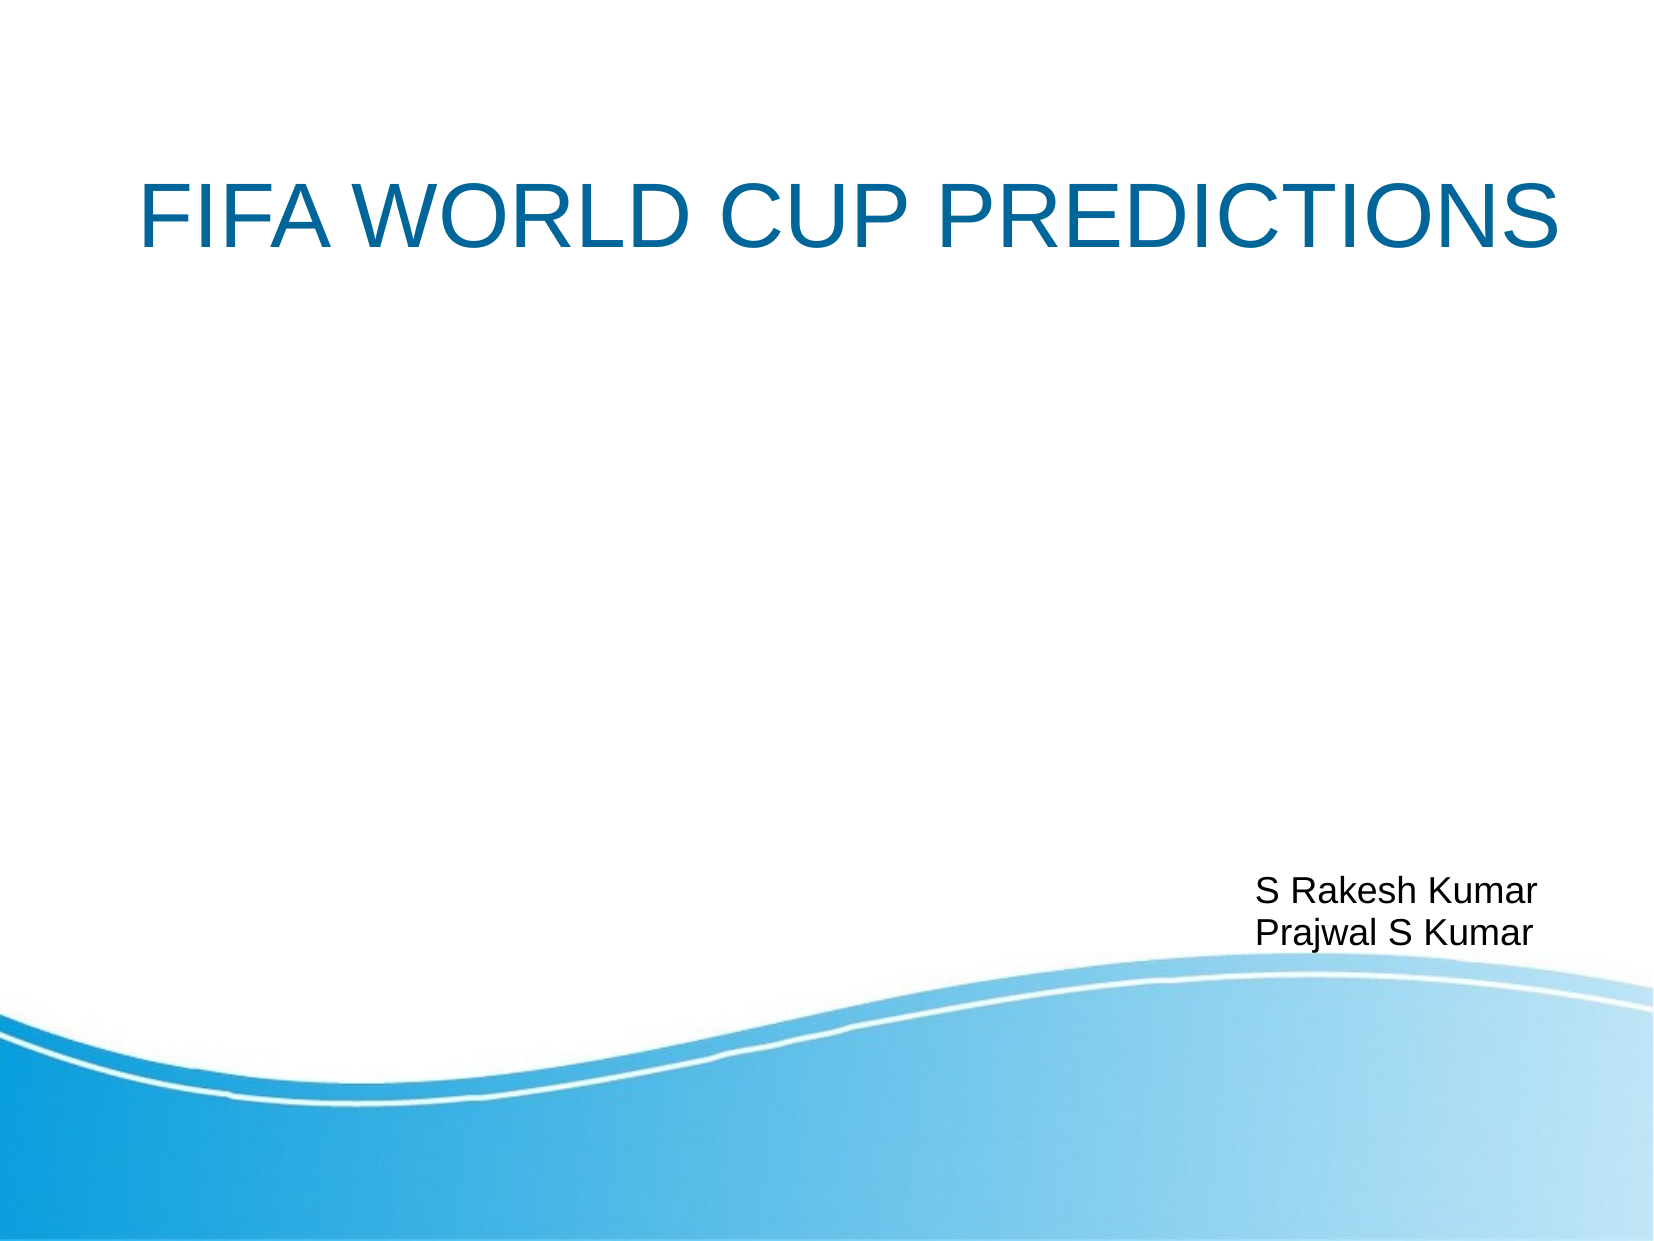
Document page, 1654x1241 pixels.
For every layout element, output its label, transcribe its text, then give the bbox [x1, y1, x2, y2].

text_box S Rakesh Kumar Prajwal S Kumar [1240, 862, 1553, 948]
picture [0, 952, 1654, 1241]
title FIFA WORLD CUP PREDICTIONS [106, 111, 1595, 319]
